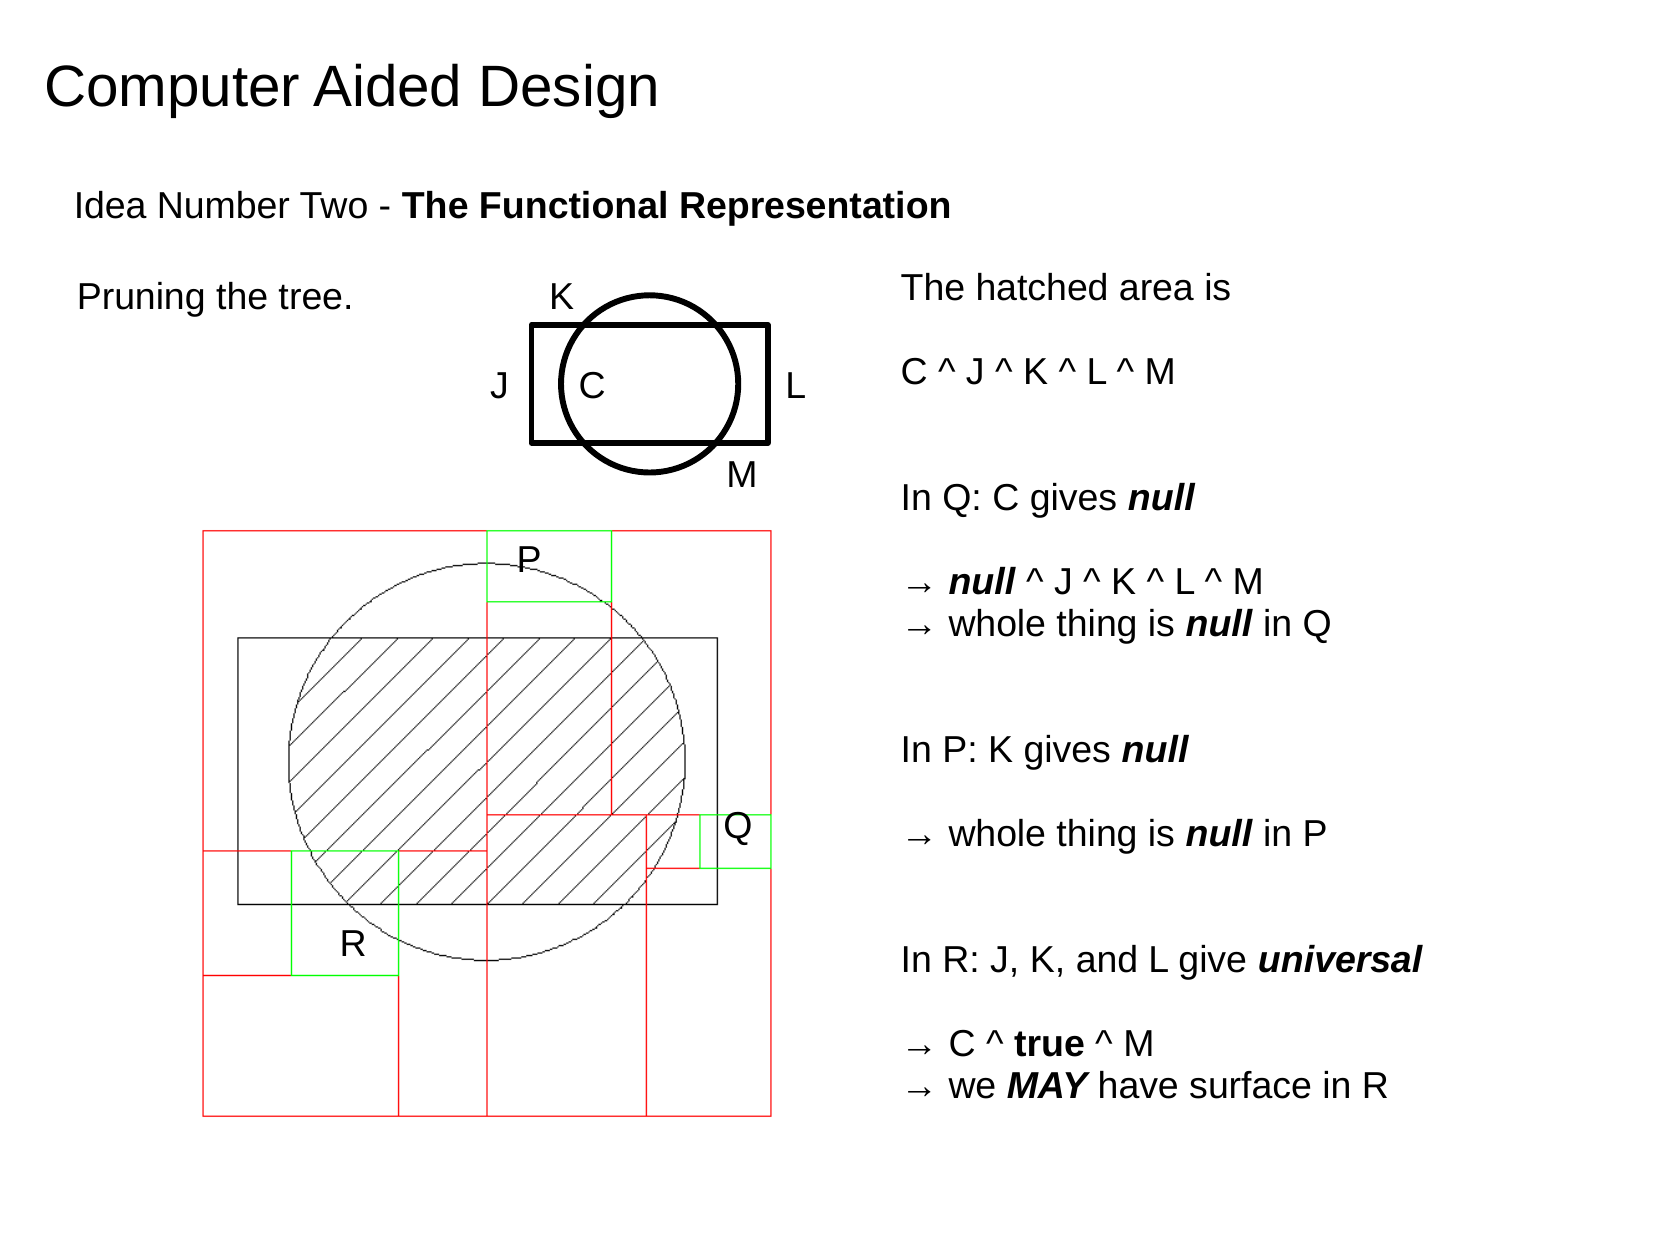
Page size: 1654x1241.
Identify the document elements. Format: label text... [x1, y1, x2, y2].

text_box The hatched area is C ^ J ^ K ^ L ^ M In Q: C gives null → null ^ J ^ K ^ L ^ M → whole thing is null in Q In P: K gives null → whole thing is null in P In R: J, K, and L give universal → C ^ true ^ M → we MAY have surface in R [885, 259, 1654, 1213]
picture [88, 524, 885, 1123]
text_box C [561, 354, 621, 422]
text_box P [501, 531, 562, 593]
text_box L [767, 354, 857, 422]
text_box Pruning the tree. [59, 265, 531, 333]
text_box K [531, 265, 591, 333]
text_box R [324, 915, 384, 977]
text_box Computer Aided Design [29, 46, 1625, 135]
text_box J [472, 354, 532, 422]
text_box M [708, 442, 798, 511]
text_box Q [708, 797, 768, 889]
text_box [566, 328, 739, 440]
text_box [591, 295, 714, 322]
text_box Pruning the tree. [591, 265, 885, 333]
text_box Idea Number Two - The Functional Representation [59, 177, 1565, 241]
text_box [586, 446, 708, 473]
